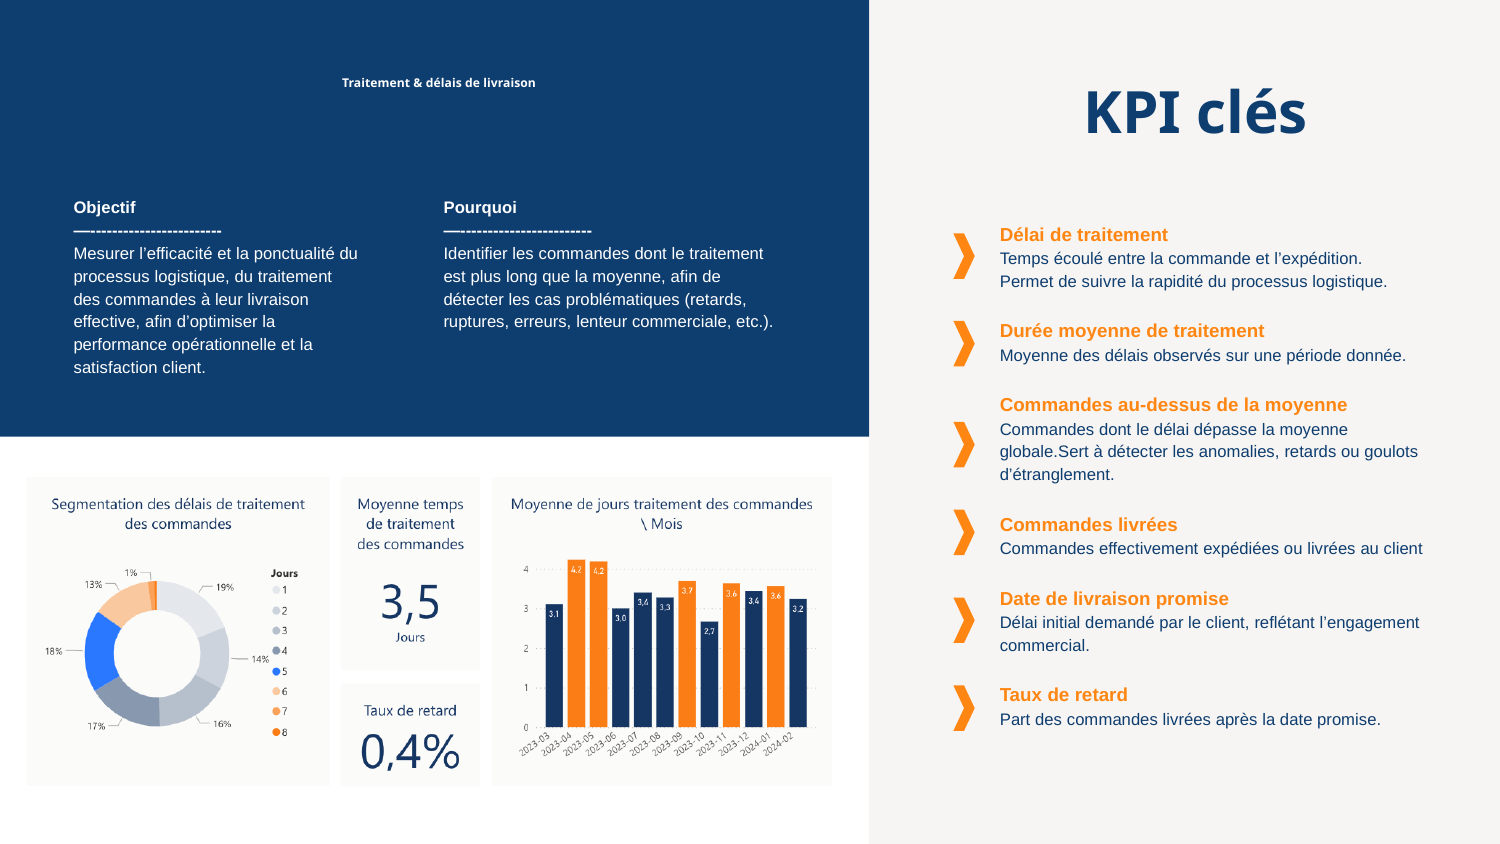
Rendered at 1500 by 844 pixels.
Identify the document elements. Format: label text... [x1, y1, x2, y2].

list Pourquoi —------------------------ Identifier les commandes dont le traitement est plus long que la moyenne, afin de détecter les cas problématiques (retards, ruptures, erreurs, lenteur commerciale, etc.). [428, 178, 801, 367]
title Traitement & délais de livraison [60, 60, 817, 136]
picture [7, 456, 851, 806]
list Délai de traitement Temps écoulé entre la commande et l’expédition. Permet de suivre la rapidité du processus logistique. Durée moyenne de traitement Moyenne des délais observés sur une période donnée. Commandes au-dessus de la moyenne Commandes dont le délai dépasse la moyenne globale.Sert à détecter les anomalies, retards ou goulots d’étranglement. Commandes livrées Commandes effectivement expédiées ou livrées au client Date de livraison promise Délai initial demandé par le client, reflétant l’engagement commercial. Taux de retard Part des commandes livrées après la date promise. [984, 204, 1445, 844]
title KPI clés [1009, 60, 1382, 163]
list Objectif —------------------------ Mesurer l’efficacité et la ponctualité du processus logistique, du traitement des commandes à leur livraison effective, afin d’optimiser la performance opérationnelle et la satisfaction client. [58, 178, 380, 397]
text_box [0, 0, 1500, 844]
